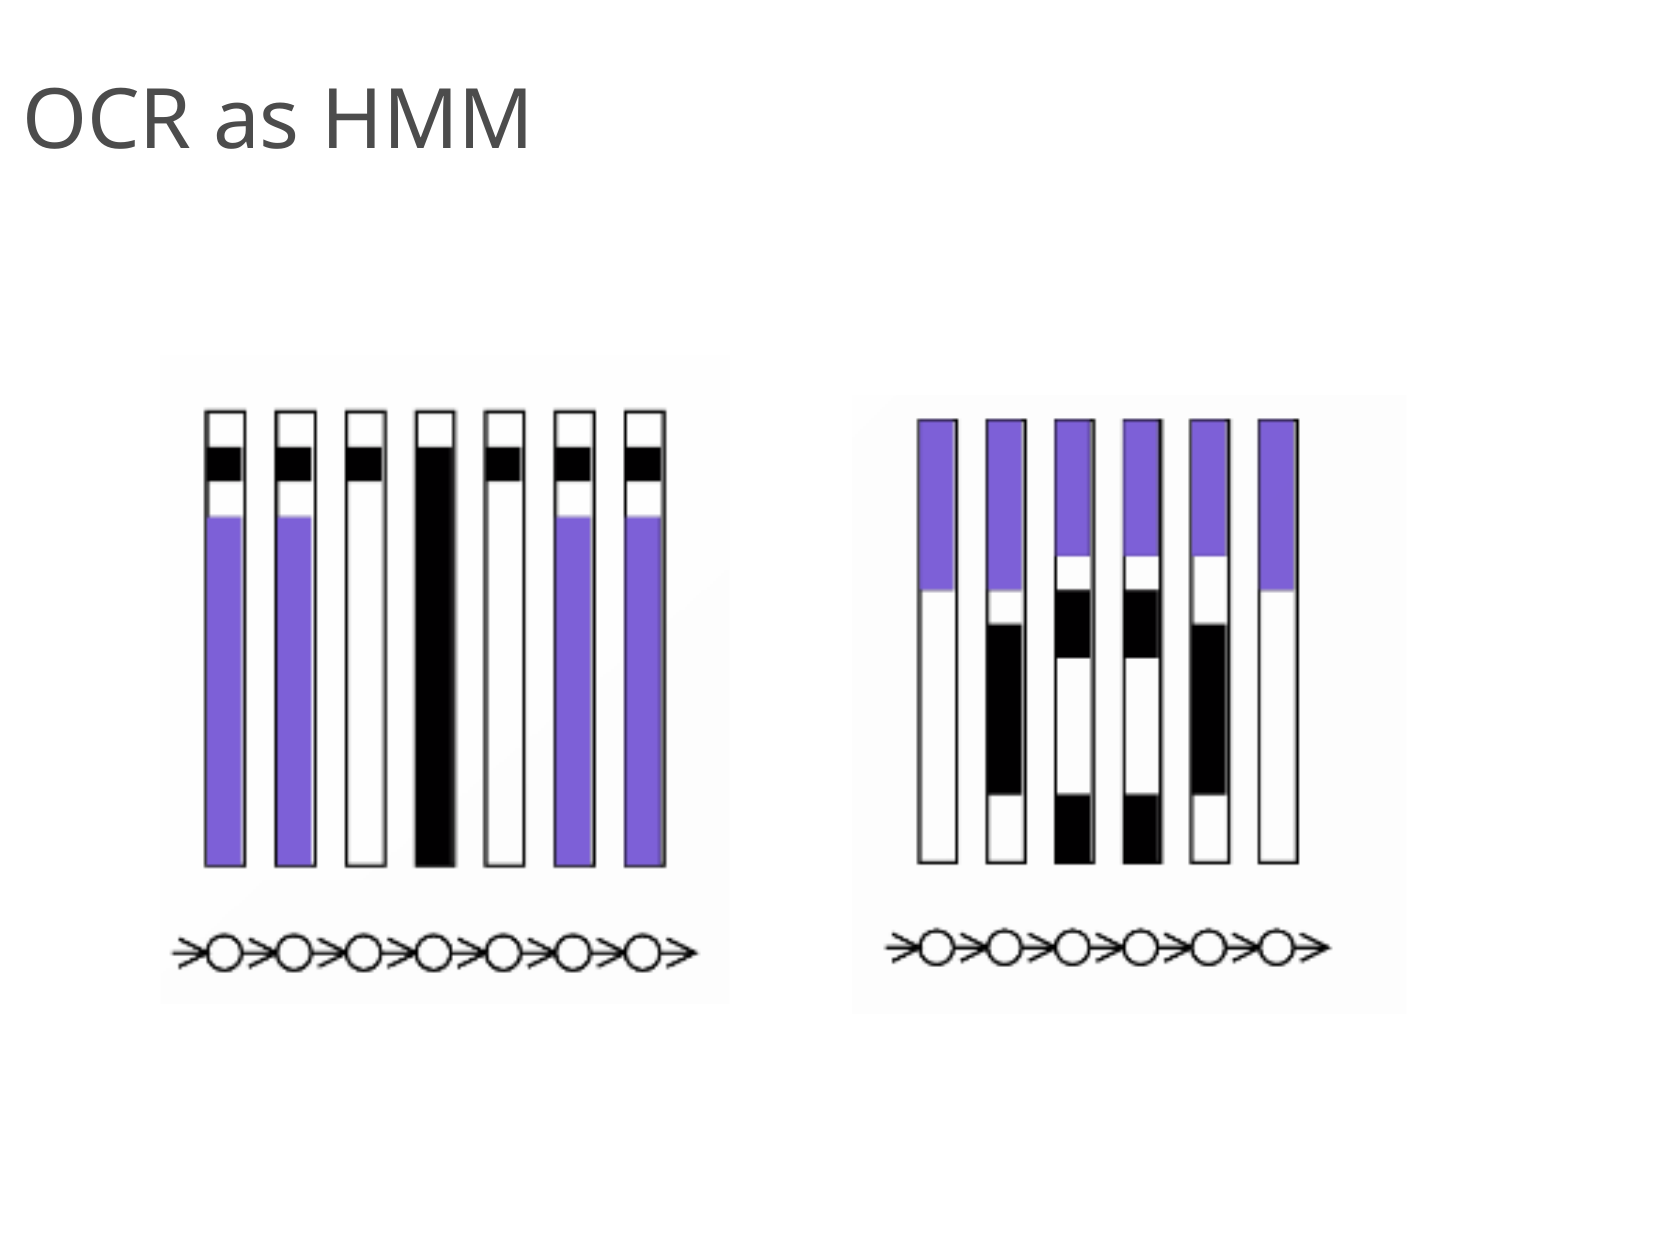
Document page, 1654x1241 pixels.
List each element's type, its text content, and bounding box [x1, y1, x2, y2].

picture [852, 395, 1407, 1014]
title OCR as HMM [22, 26, 1654, 205]
picture [160, 355, 730, 1004]
